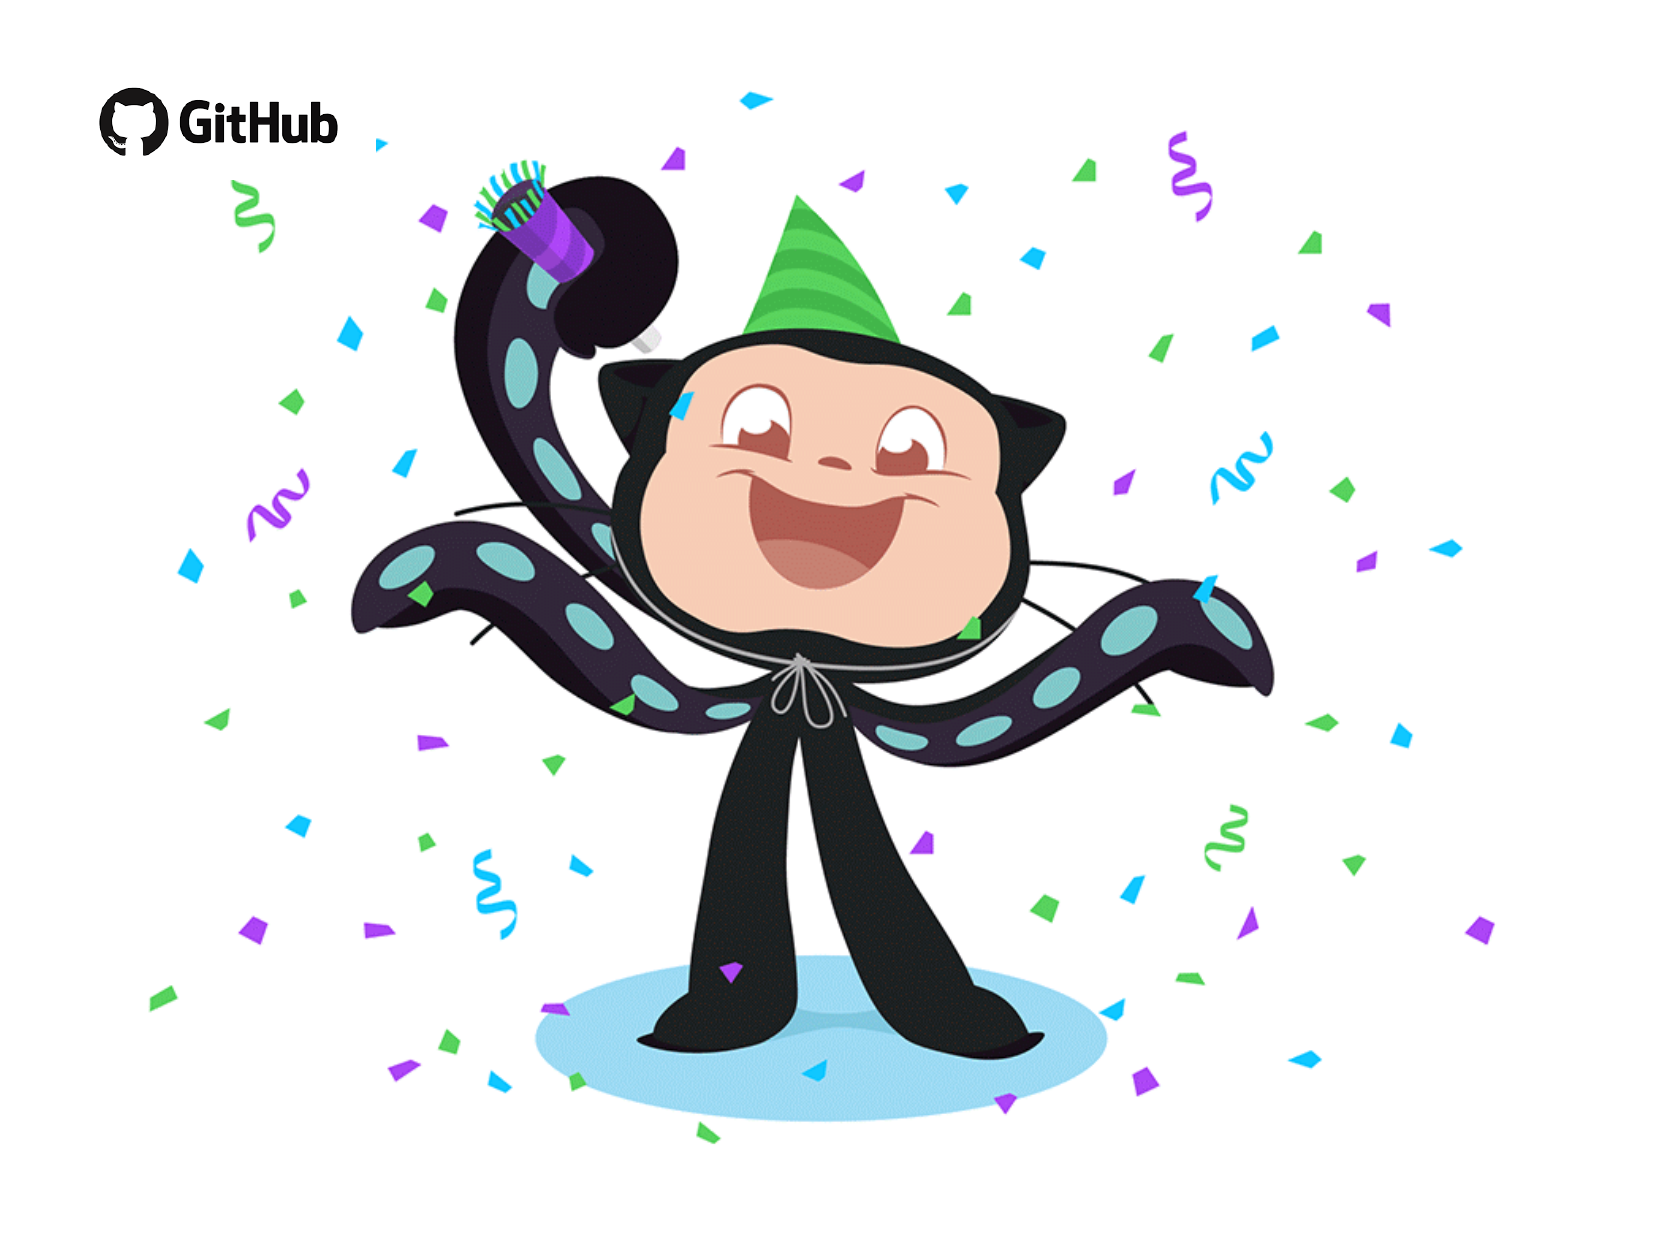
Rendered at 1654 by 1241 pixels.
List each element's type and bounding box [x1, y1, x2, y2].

picture [60, 63, 1547, 1171]
